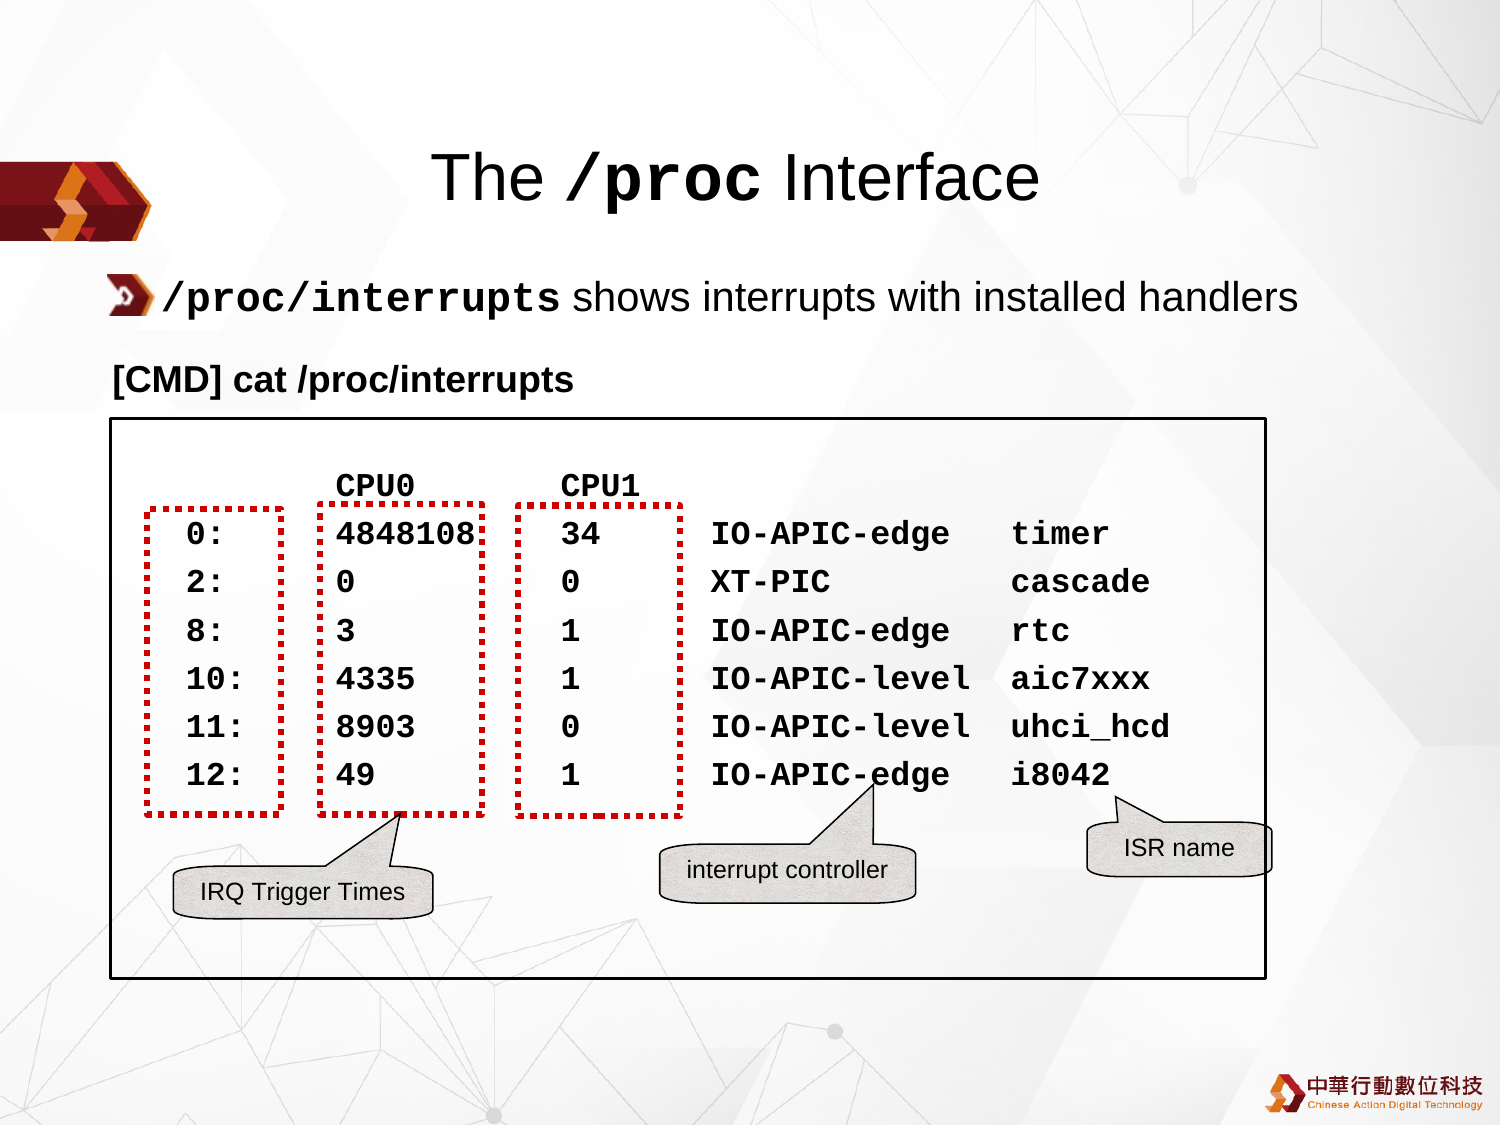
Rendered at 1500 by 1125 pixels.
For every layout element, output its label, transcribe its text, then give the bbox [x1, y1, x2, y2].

text_box CPU0 CPU1 0: 4848108 34 IO-APIC-edge timer 2: 0 0 XT-PIC cascade 8: 3 1 IO-APIC-edge rtc 10: 4335 1 IO-APIC-level aic7xxx 11: 8903 0 IO-APIC-level uhci_hcd 12: 49 1 IO-APIC-edge i8042 [170, 455, 1223, 849]
text_box ISR name [1267, 826, 1272, 873]
text_box interrupt controller [659, 849, 916, 904]
text_box IRQ Trigger Times [173, 814, 433, 919]
picture [0, 0, 1500, 1125]
text_box ISR name [1087, 822, 1264, 877]
text_box [CMD] cat /proc/interrupts [97, 347, 947, 408]
title The /proc Interface [106, 101, 1366, 254]
text_box /proc/interrupts shows interrupts with installed handlers [75, 262, 1426, 1006]
